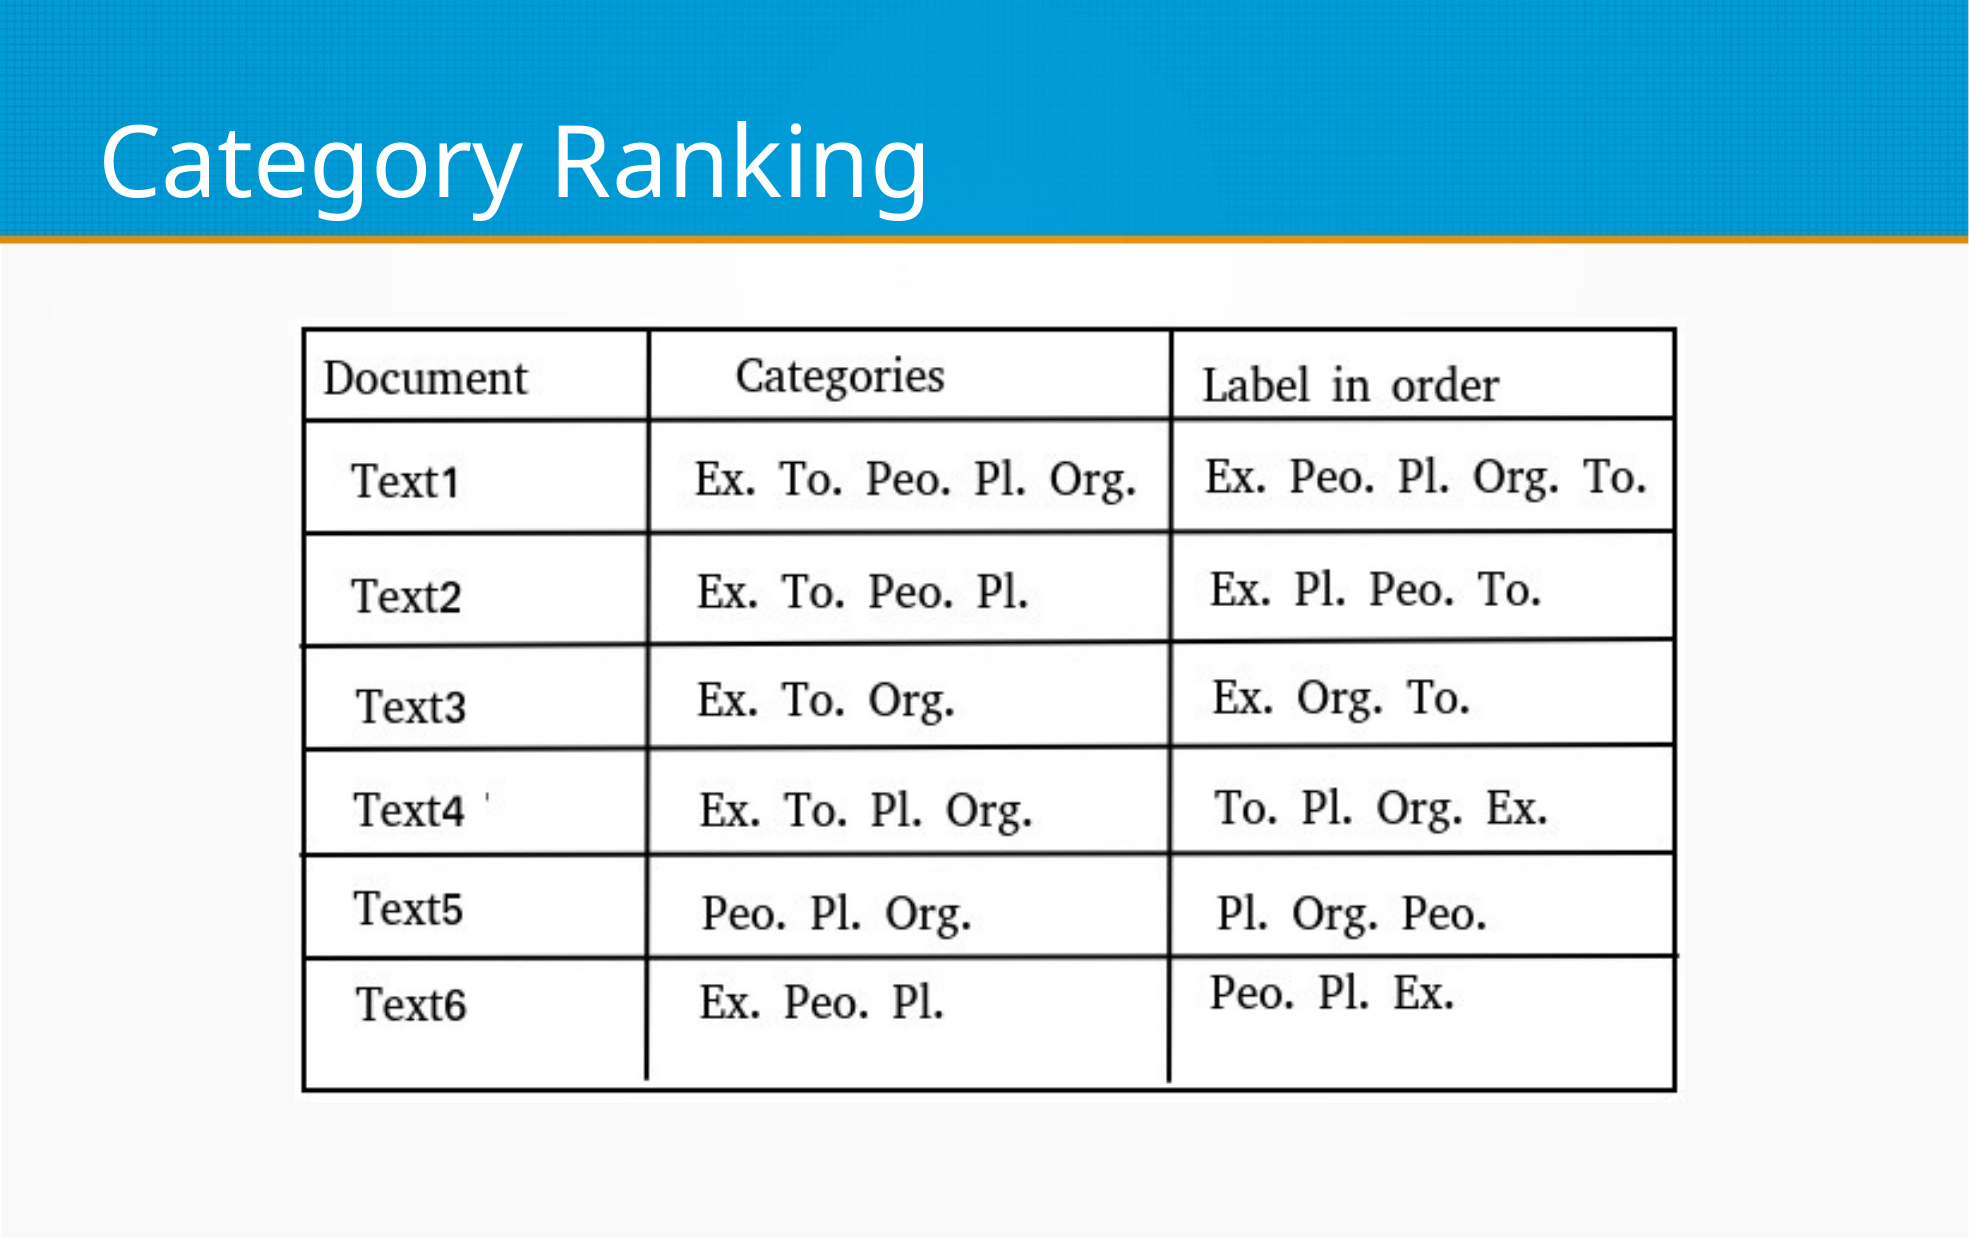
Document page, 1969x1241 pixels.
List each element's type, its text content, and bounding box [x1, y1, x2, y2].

title Category Ranking [98, 19, 1870, 227]
picture [0, 233, 1969, 1241]
